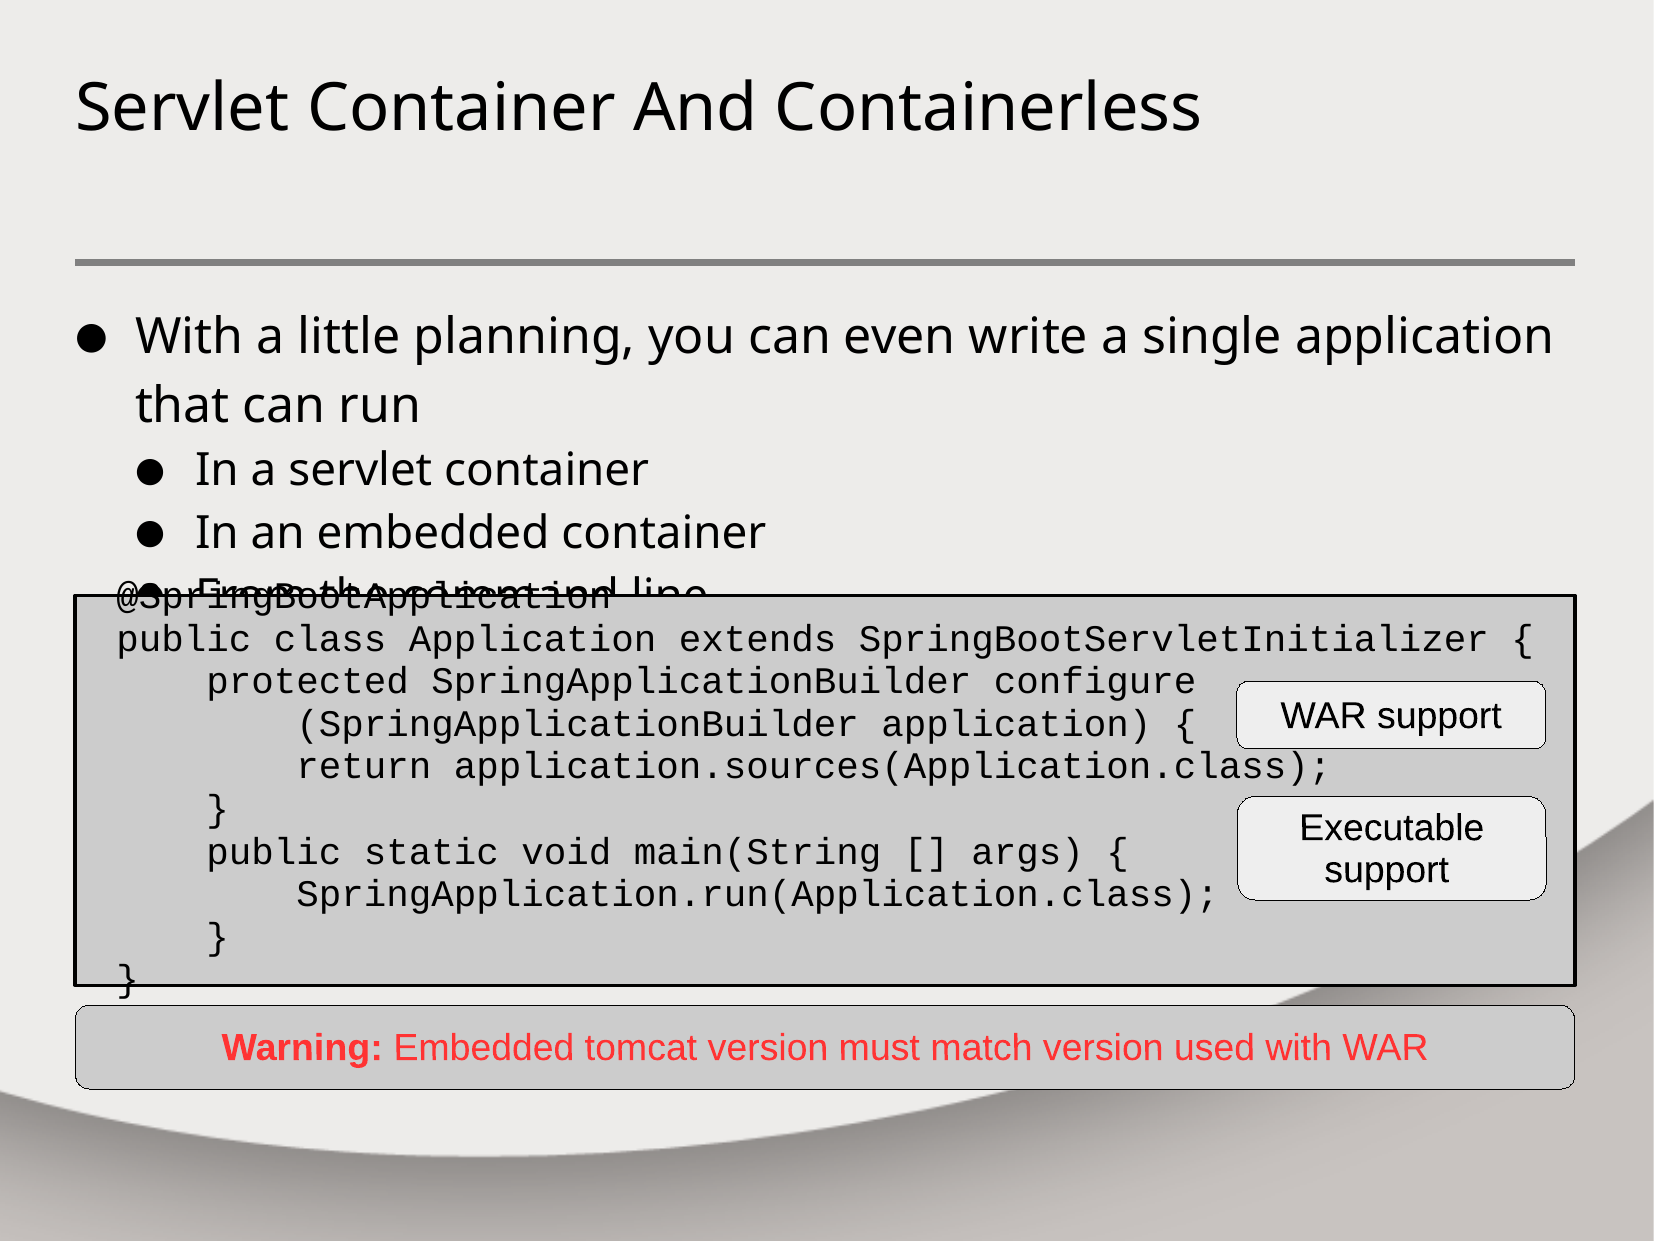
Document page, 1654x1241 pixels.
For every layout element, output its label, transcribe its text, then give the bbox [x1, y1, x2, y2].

text_box WAR support [1236, 681, 1546, 749]
title Servlet Container And Containerless [75, 75, 1576, 226]
text_box Warning: Embedded tomcat version must match version used with WAR [75, 1005, 1575, 1090]
list With a little planning, you can even write a single application that can run In a servlet container In an embedded container From the command line [75, 300, 1576, 595]
text_box @SpringBootApplication public class Application extends SpringBootServletInitializer { protected SpringApplicationBuilder configure (SpringApplicationBuilder application) { return application.sources(Application.class); } public static void main(String [] args) { SpringApplication.run(Application.class); } } [75, 595, 1576, 986]
picture [0, 0, 1654, 1241]
text_box Executable support [1237, 796, 1547, 901]
list With a little planning, you can even write a single application that can run In a servlet container In an embedded container From the command line [75, 986, 1576, 1163]
